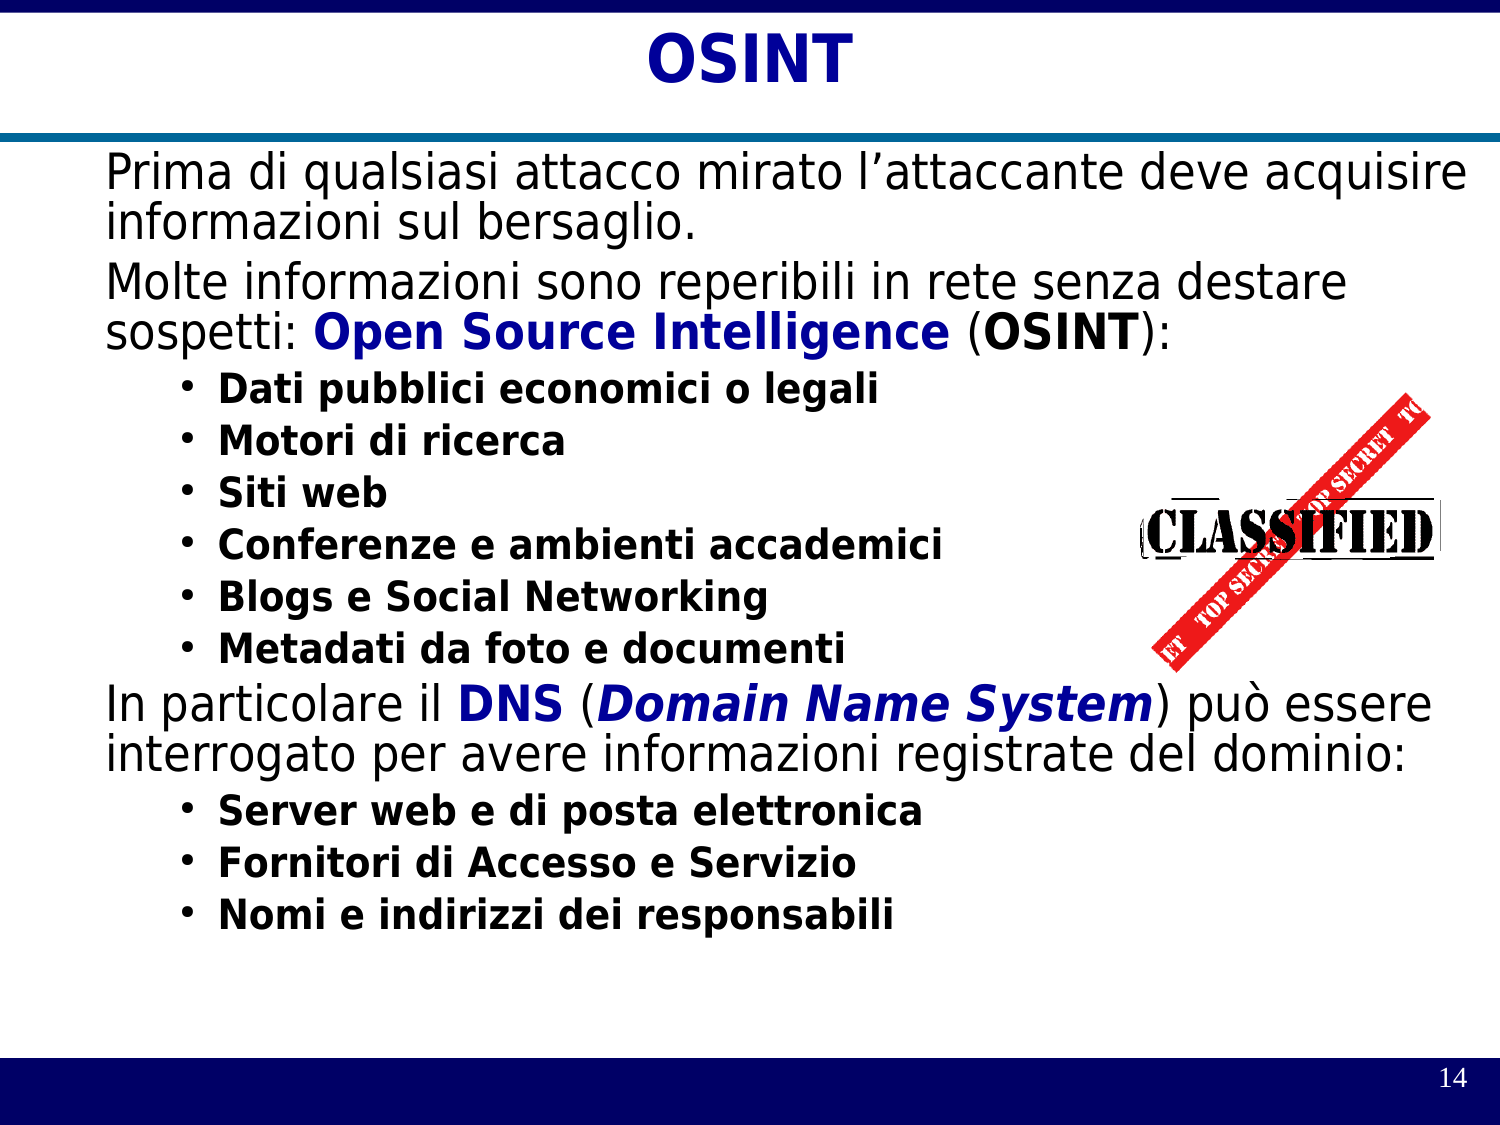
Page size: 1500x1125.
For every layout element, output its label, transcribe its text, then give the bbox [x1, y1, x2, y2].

title OSINT [30, 0, 1471, 126]
picture [1140, 389, 1441, 674]
list Prima di qualsiasi attacco mirato l’attaccante deve acquisire informazioni sul bersaglio. Molte informazioni sono reperibili in rete senza destare sospetti: Open Source Intelligence (OSINT): Dati pubblici economici o legali Motori di ricerca Siti web Conferenze e ambienti accademici Blogs e Social Networking Metadati da foto e documenti In particolare il DNS (Domain Name System) può essere interrogato per avere informazioni registrate del dominio: Server web e di posta elettronica Fornitori di Accesso e Servizio Nomi e indirizzi dei responsabili [30, 149, 1471, 1021]
